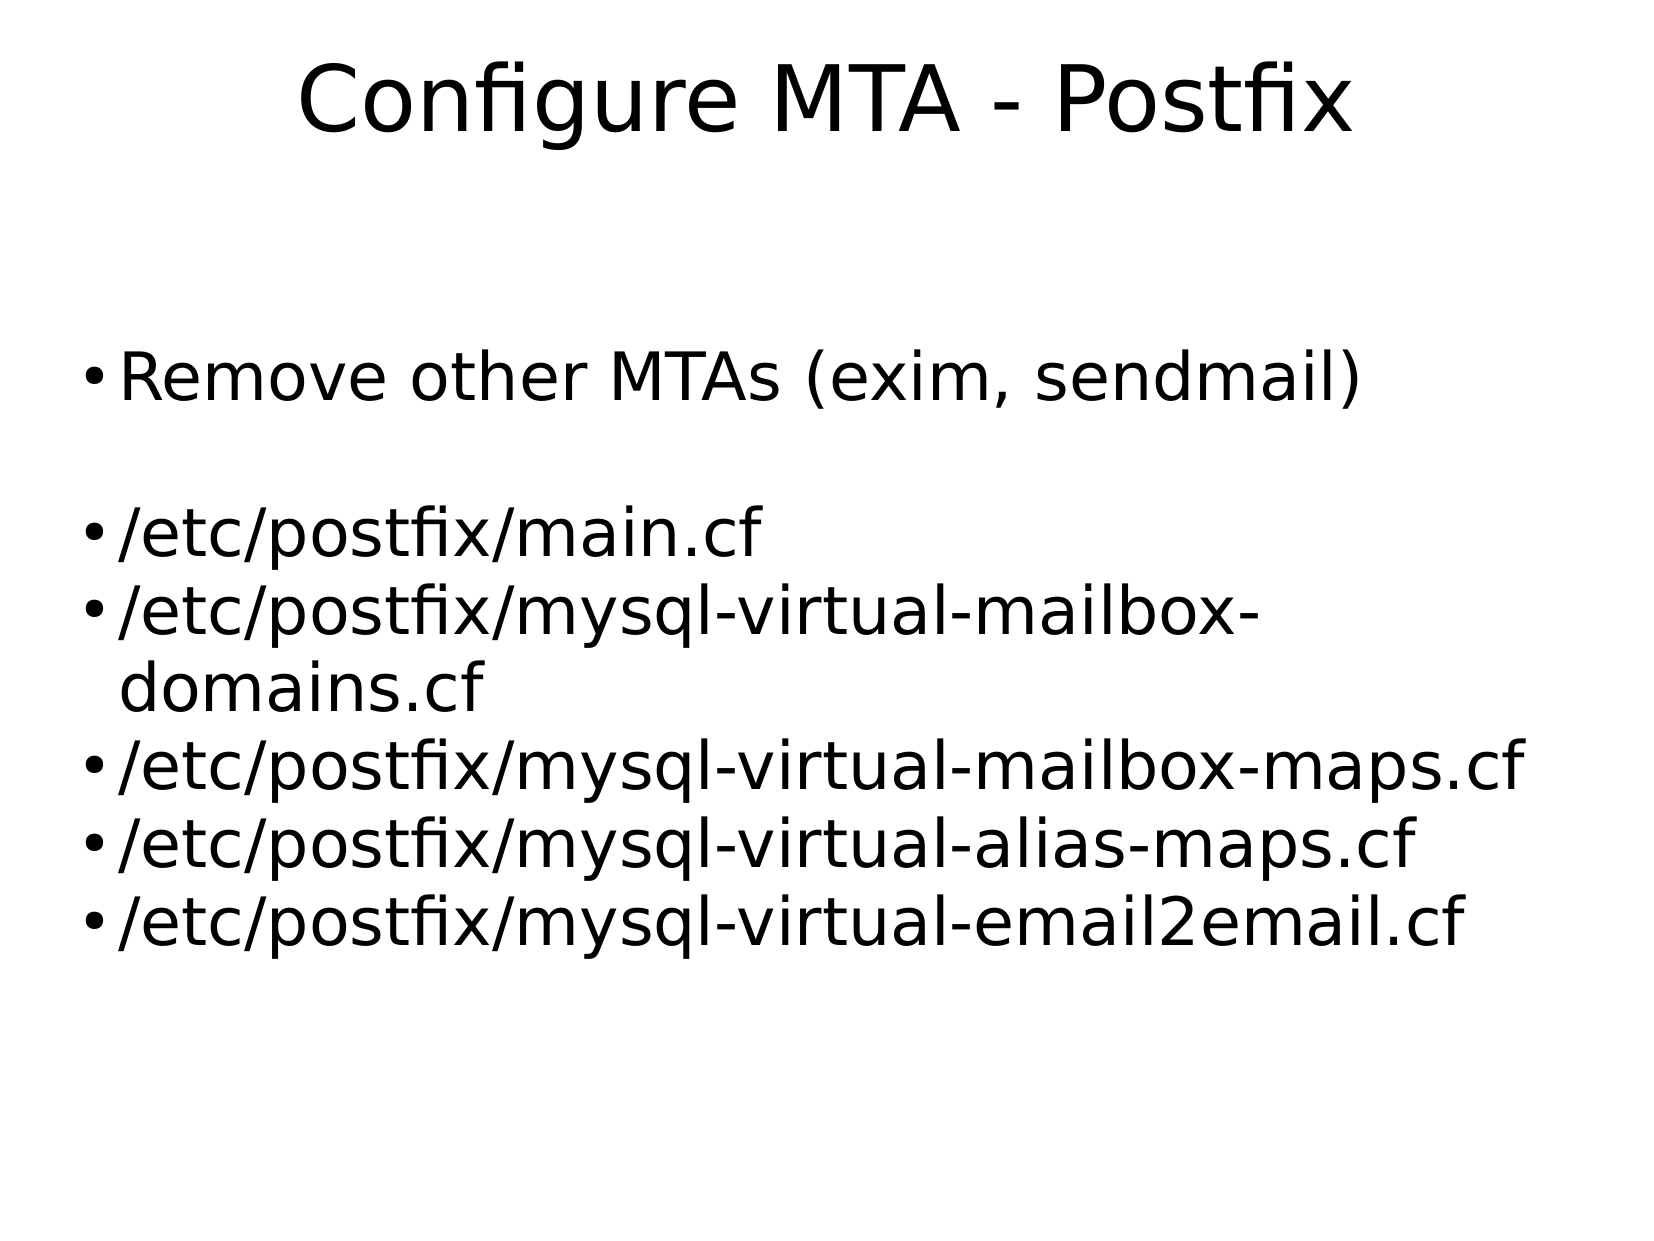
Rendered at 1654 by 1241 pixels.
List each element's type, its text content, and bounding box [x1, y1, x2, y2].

subtitle Remove other MTAs (exim, sendmail) /etc/postfix/main.cf /etc/postfix/mysql-virtual-mailbox-domains.cf /etc/postfix/mysql-virtual-mailbox-maps.cf /etc/postfix/mysql-virtual-alias-maps.cf /etc/postfix/mysql-virtual-email2email.cf [82, 260, 1571, 1039]
title Configure MTA - Postfix [82, 45, 1571, 260]
